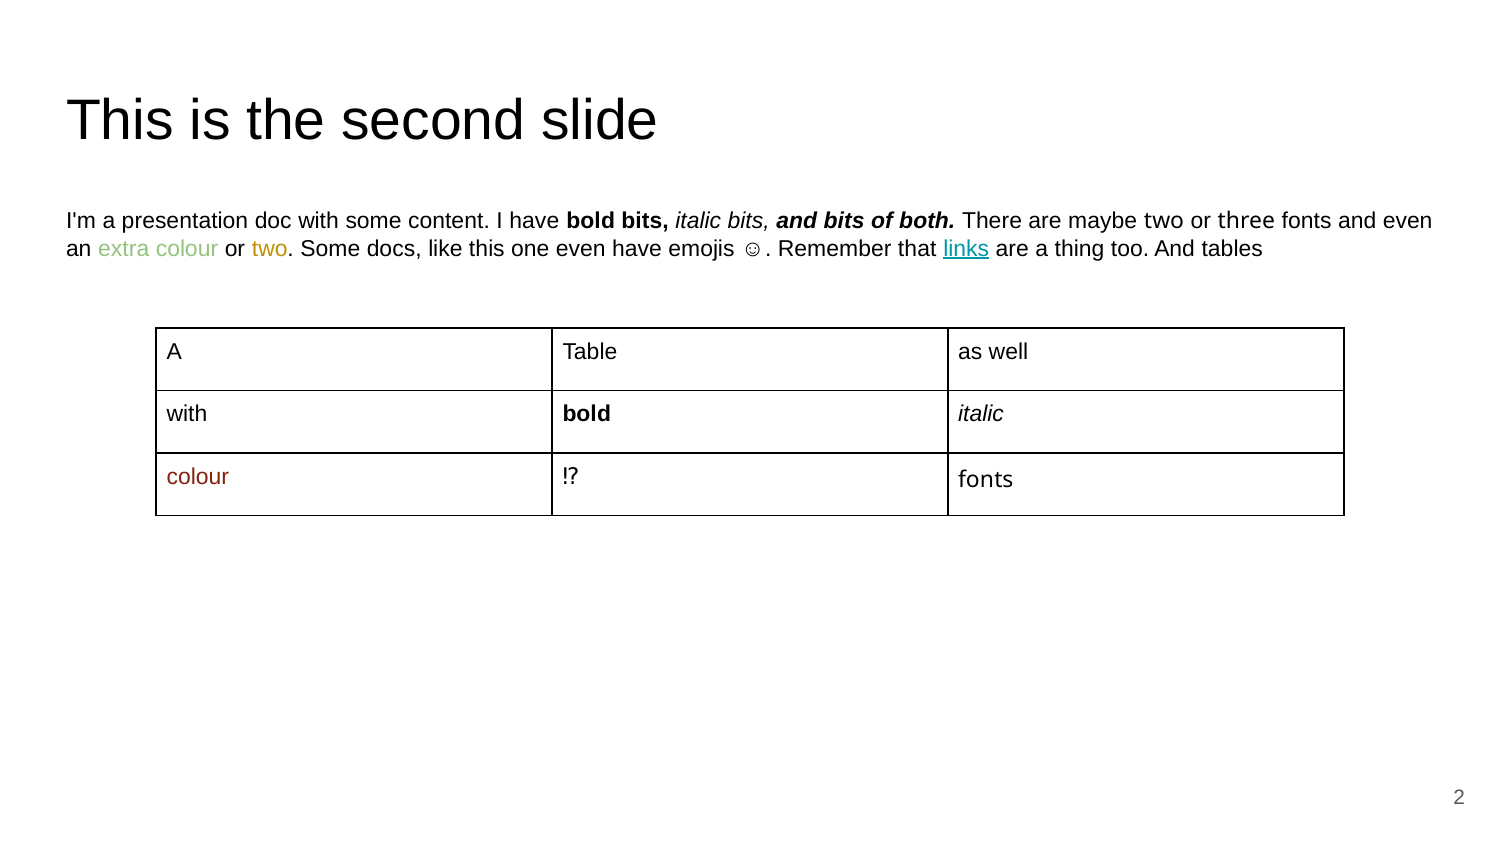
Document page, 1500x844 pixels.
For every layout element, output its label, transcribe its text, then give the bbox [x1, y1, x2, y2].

table_cell bold [553, 391, 947, 452]
table_header A [157, 329, 551, 390]
table_cell colour [157, 454, 551, 515]
table_cell with [157, 391, 551, 452]
slide_number <number> [1389, 764, 1480, 830]
table_header Table [553, 329, 947, 390]
table_header as well [949, 329, 1343, 390]
title This is the second slide [51, 72, 1449, 167]
table_cell fonts [949, 454, 1343, 515]
table_cell ⁉️ [553, 454, 947, 515]
list I'm a presentation doc with some content. I have bold bits, italic bits, and bits of both. There are maybe two or three fonts and even an extra colour or two. Some docs, like this one even have emojis ☺️. Remember that links are a thing too. And tables [51, 189, 1449, 750]
table_cell italic [949, 391, 1343, 452]
